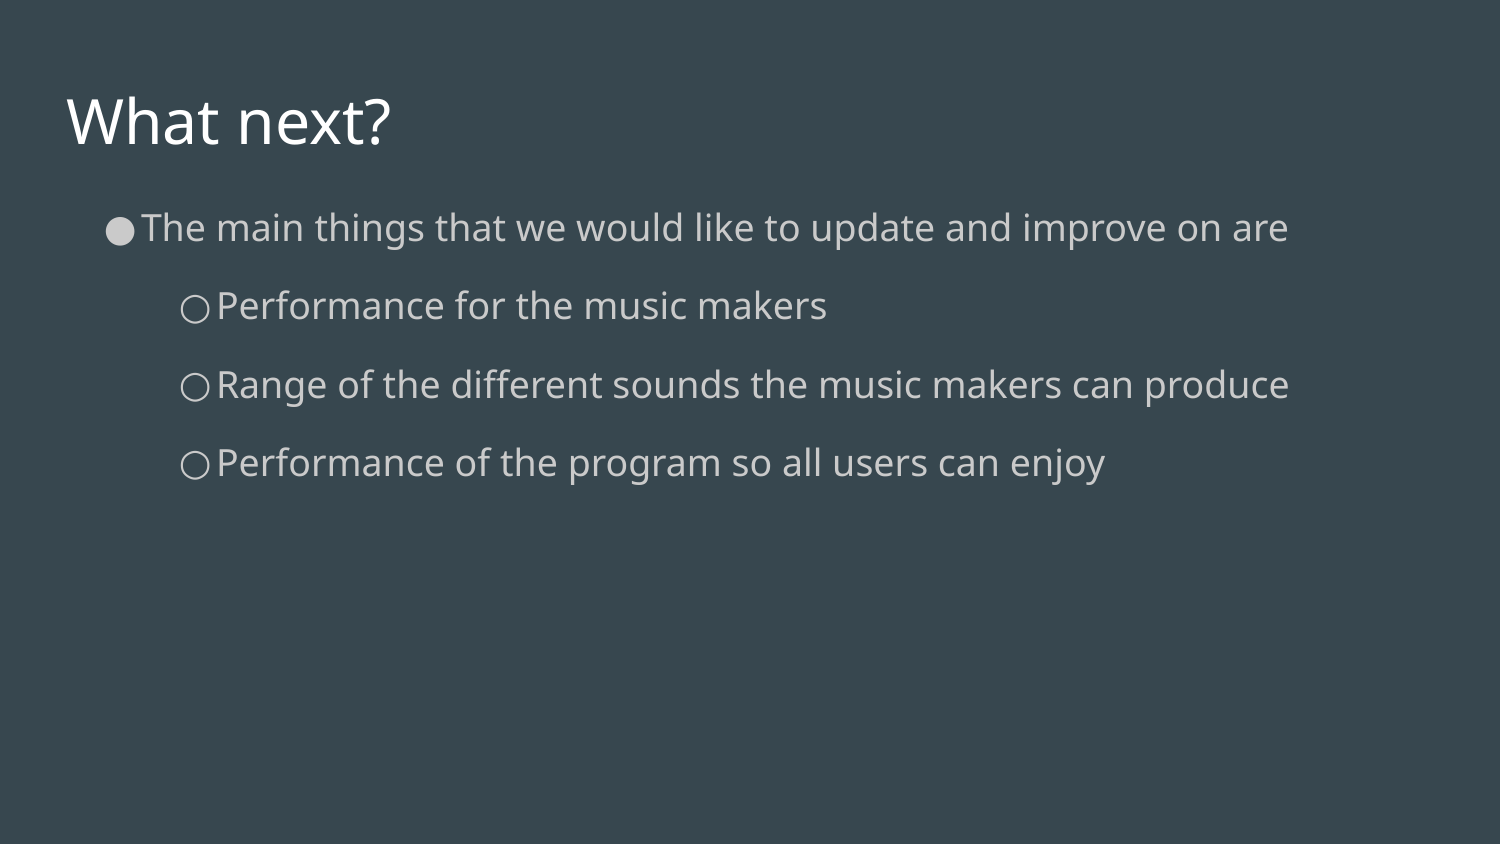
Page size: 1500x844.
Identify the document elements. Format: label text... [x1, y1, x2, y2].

list The main things that we would like to update and improve on are Performance for the music makers Range of the different sounds the music makers can produce Performance of the program so all users can enjoy [51, 189, 1449, 750]
title What next? [51, 72, 1449, 167]
